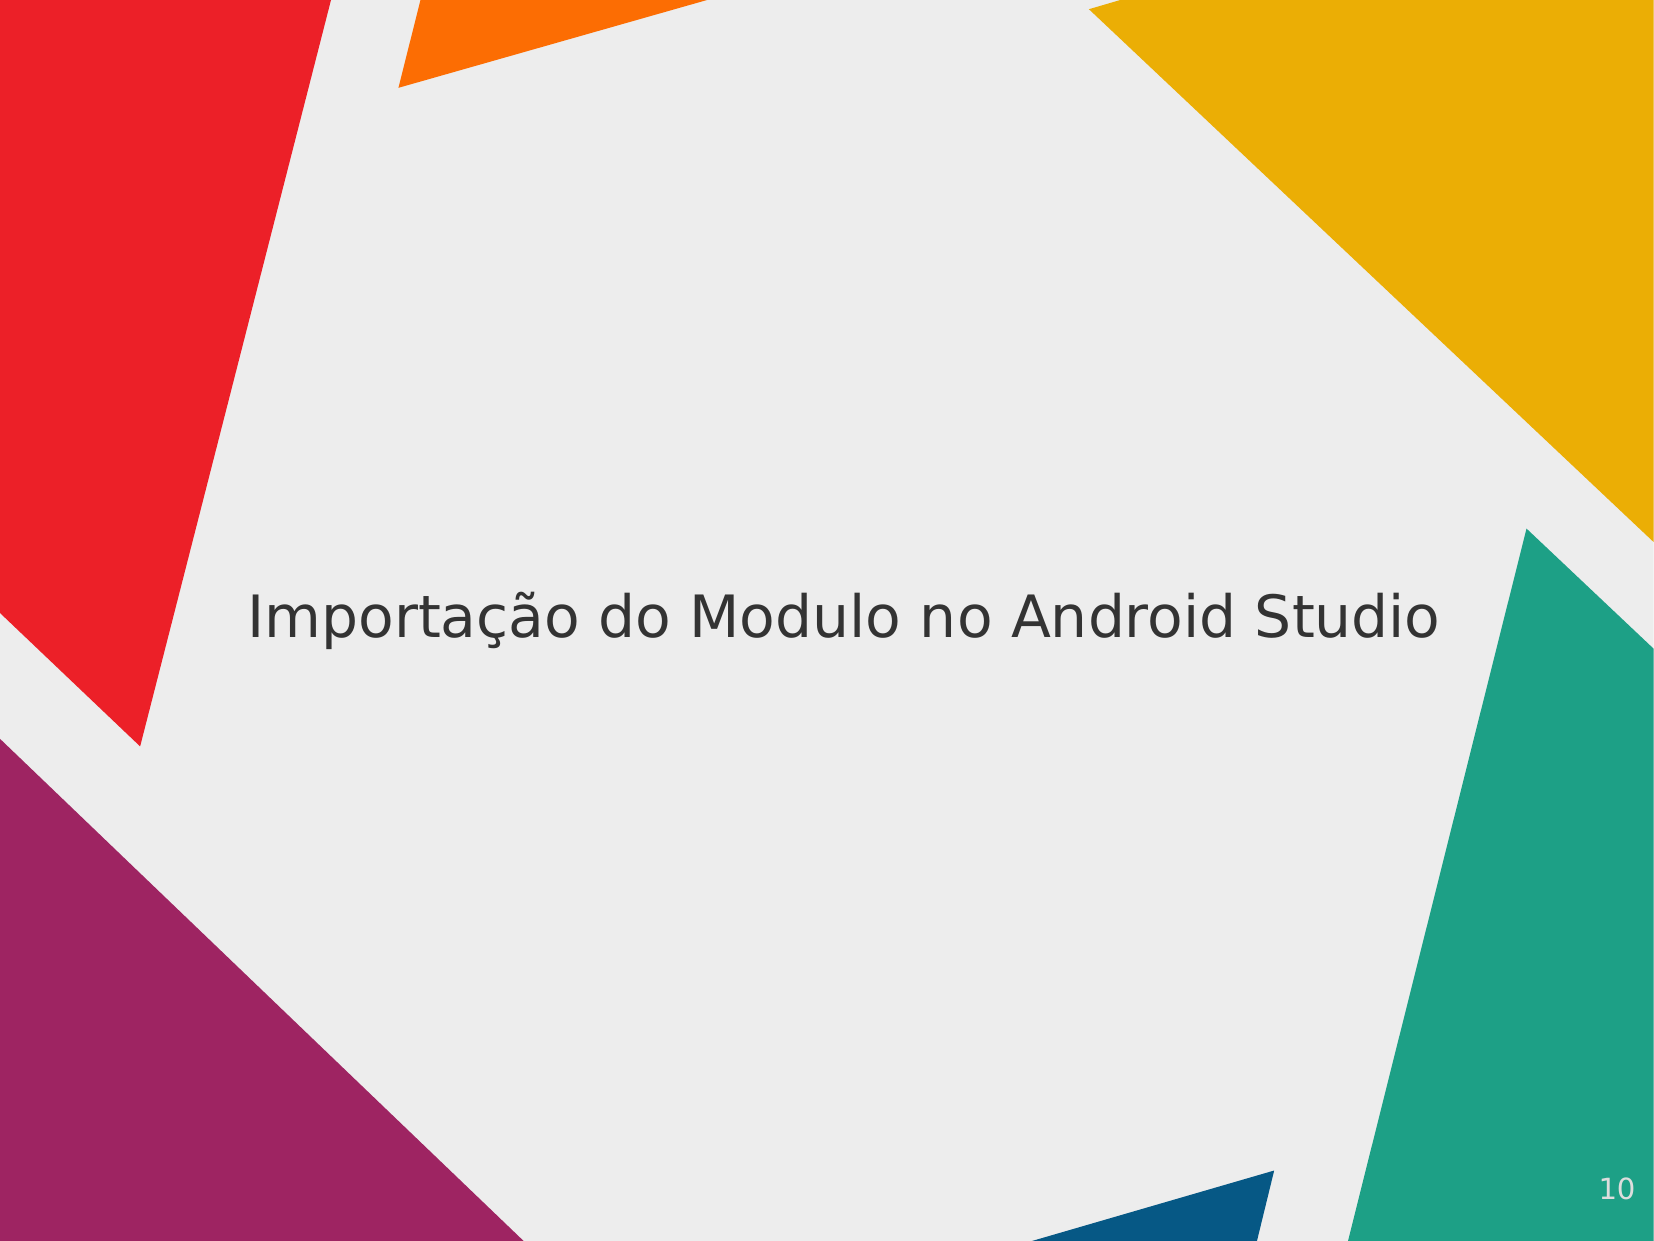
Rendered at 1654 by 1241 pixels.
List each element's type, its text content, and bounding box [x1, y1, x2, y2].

title Importação do Modulo no Android Studio [200, 513, 1453, 721]
